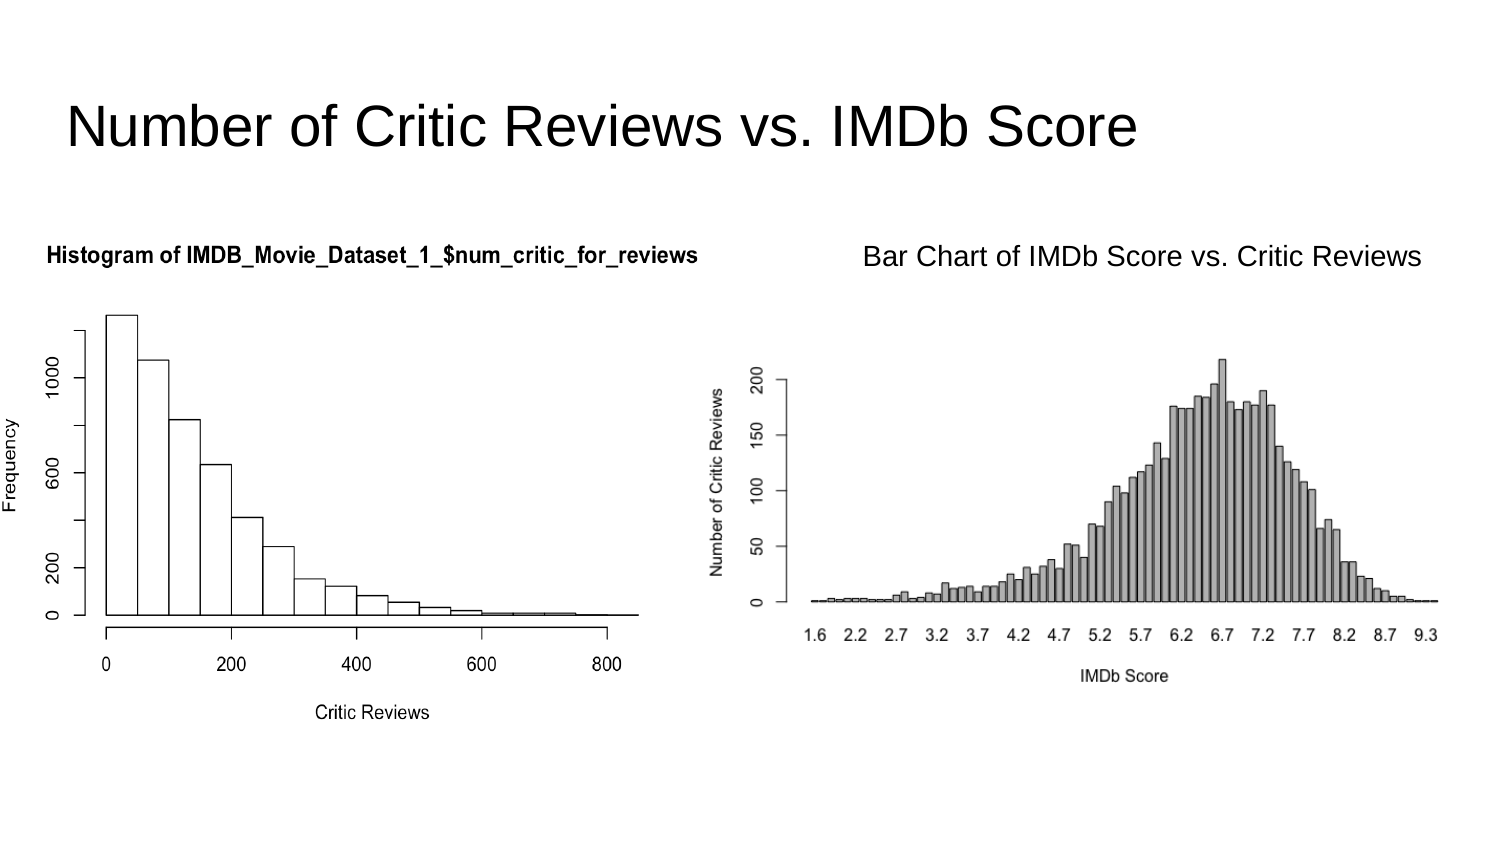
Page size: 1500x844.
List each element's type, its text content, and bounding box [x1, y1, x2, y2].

picture [0, 207, 1500, 748]
title Number of Critic Reviews vs. IMDb Score [51, 72, 1449, 167]
text_box Bar Chart of IMDb Score vs. Critic Reviews [847, 222, 1461, 277]
